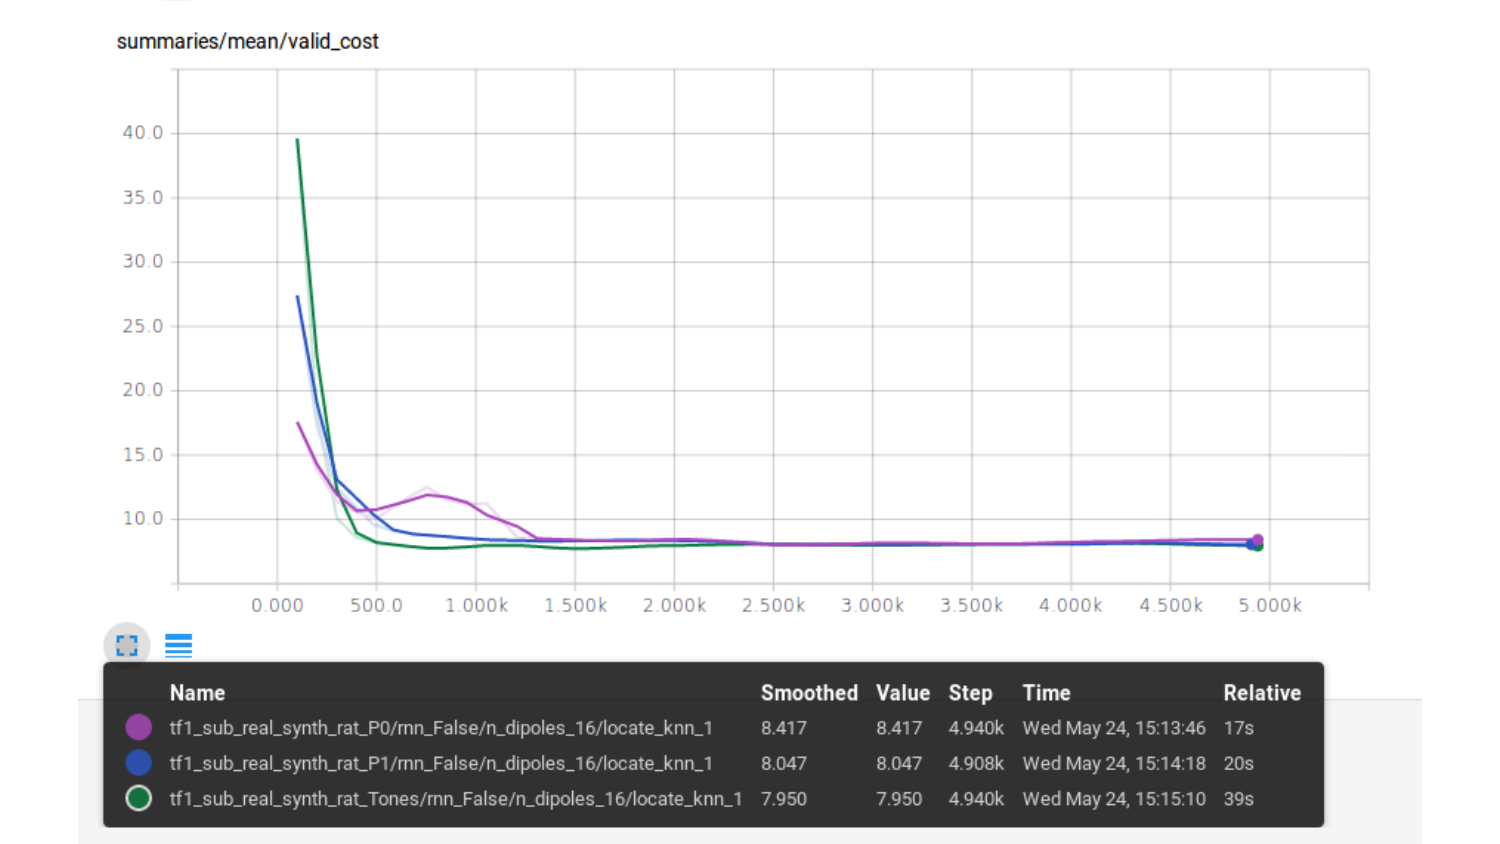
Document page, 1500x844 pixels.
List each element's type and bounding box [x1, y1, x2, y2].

picture [78, 0, 1422, 844]
